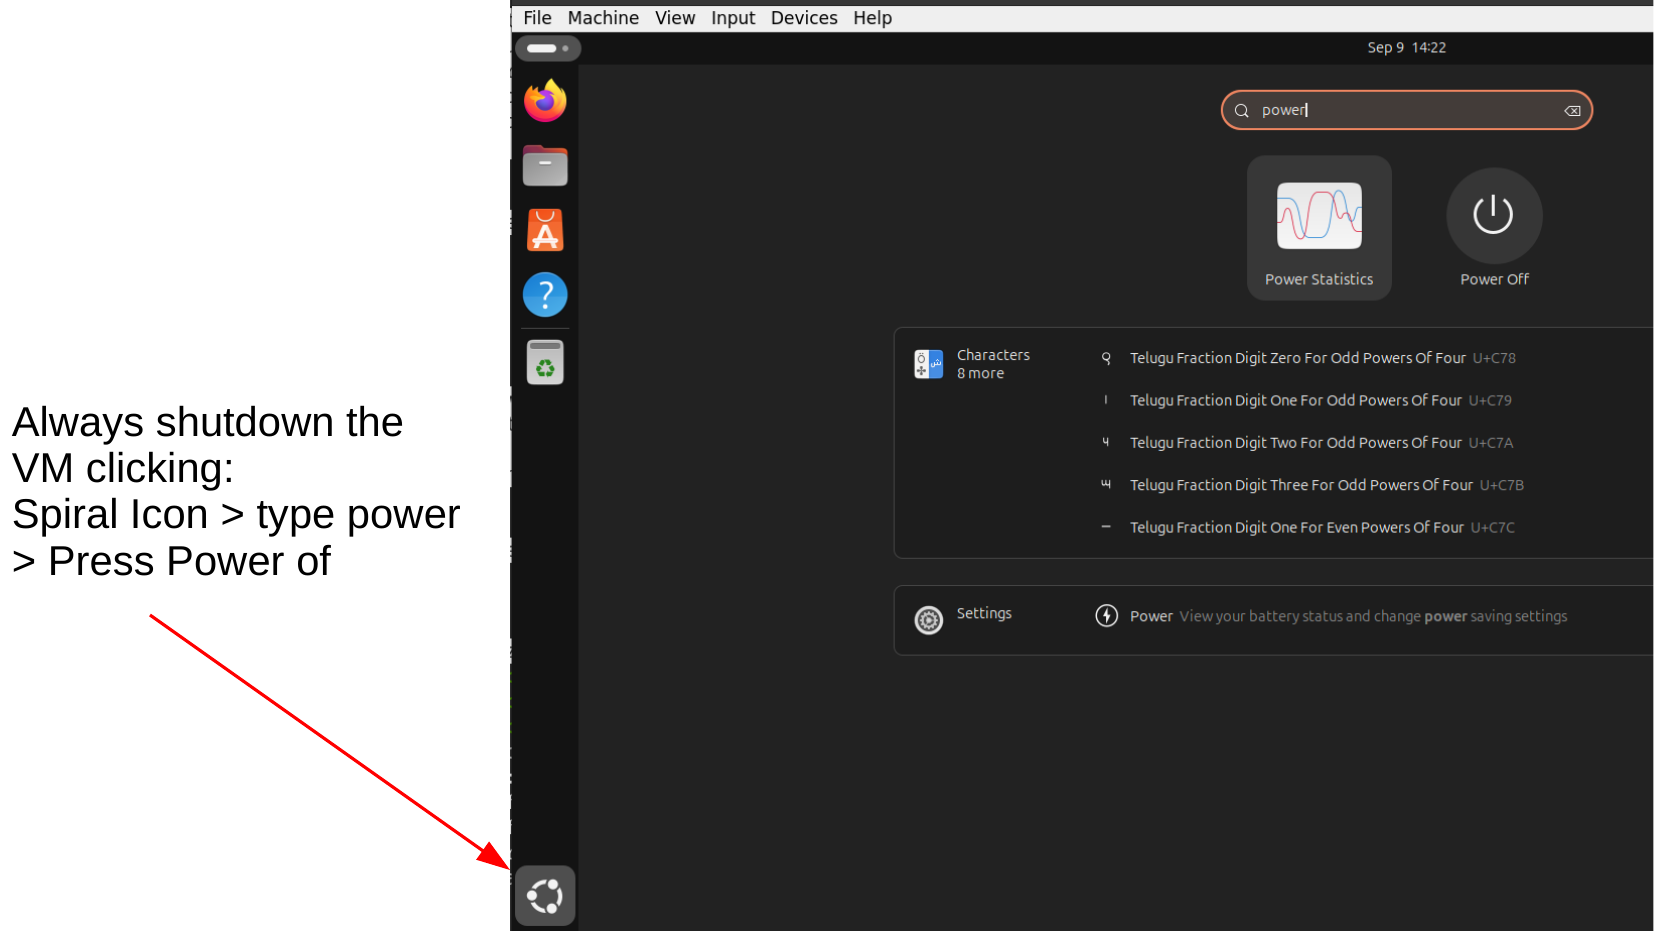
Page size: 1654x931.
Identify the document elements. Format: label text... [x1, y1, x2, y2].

picture [510, 0, 1654, 931]
title Always shutdown the VM clicking: Spiral Icon > type power > Press Power of [11, 314, 466, 668]
